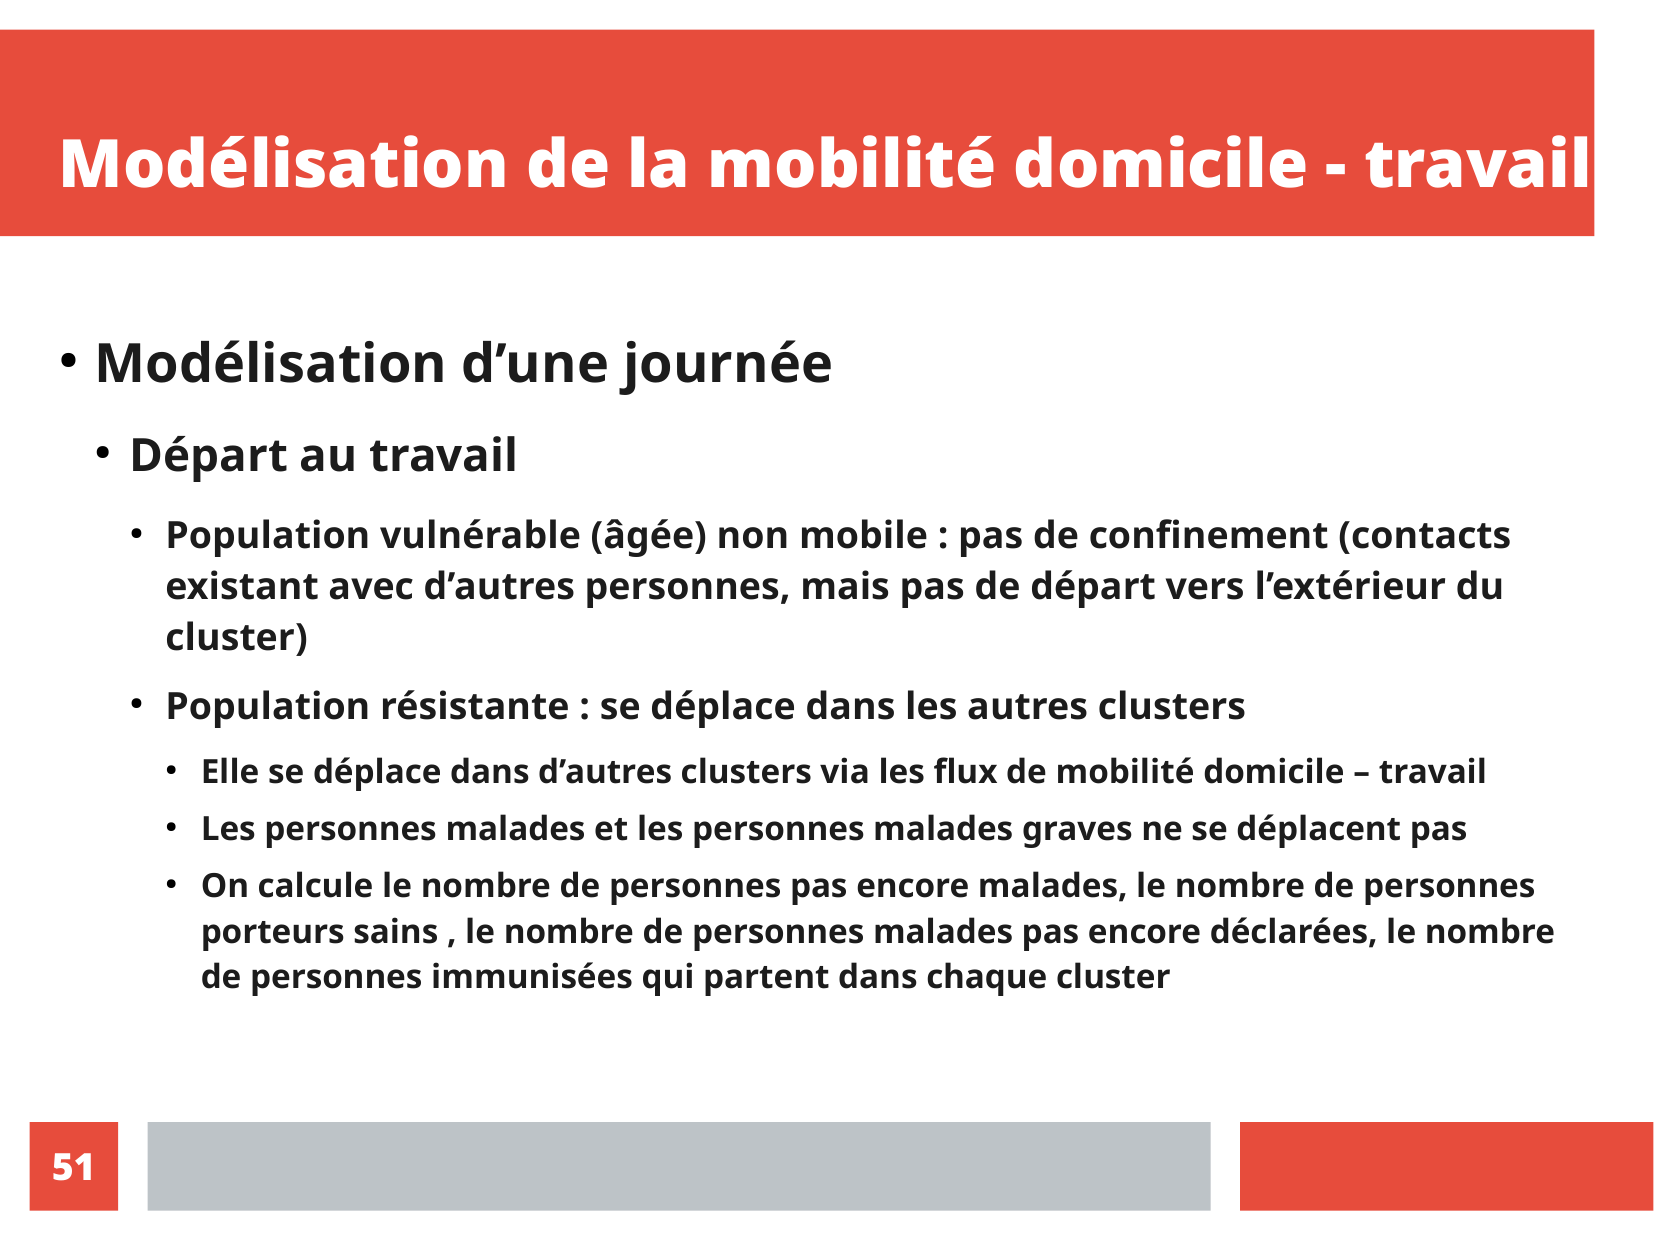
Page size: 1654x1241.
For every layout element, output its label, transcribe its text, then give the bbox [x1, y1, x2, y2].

title Modélisation de la mobilité domicile - travail [59, 59, 1595, 207]
list Modélisation d’une journée Départ au travail Population vulnérable (âgée) non mobile : pas de confinement (contacts existant avec d’autres personnes, mais pas de départ vers l’extérieur du cluster) Population résistante : se déplace dans les autres clusters Elle se déplace dans d’autres clusters via les flux de mobilité domicile – travail Les personnes malades et les personnes malades graves ne se déplacent pas On calcule le nombre de personnes pas encore malades, le nombre de personnes porteurs sains , le nombre de personnes malades pas encore déclarées, le nombre de personnes immunisées qui partent dans chaque cluster [59, 324, 1565, 1093]
